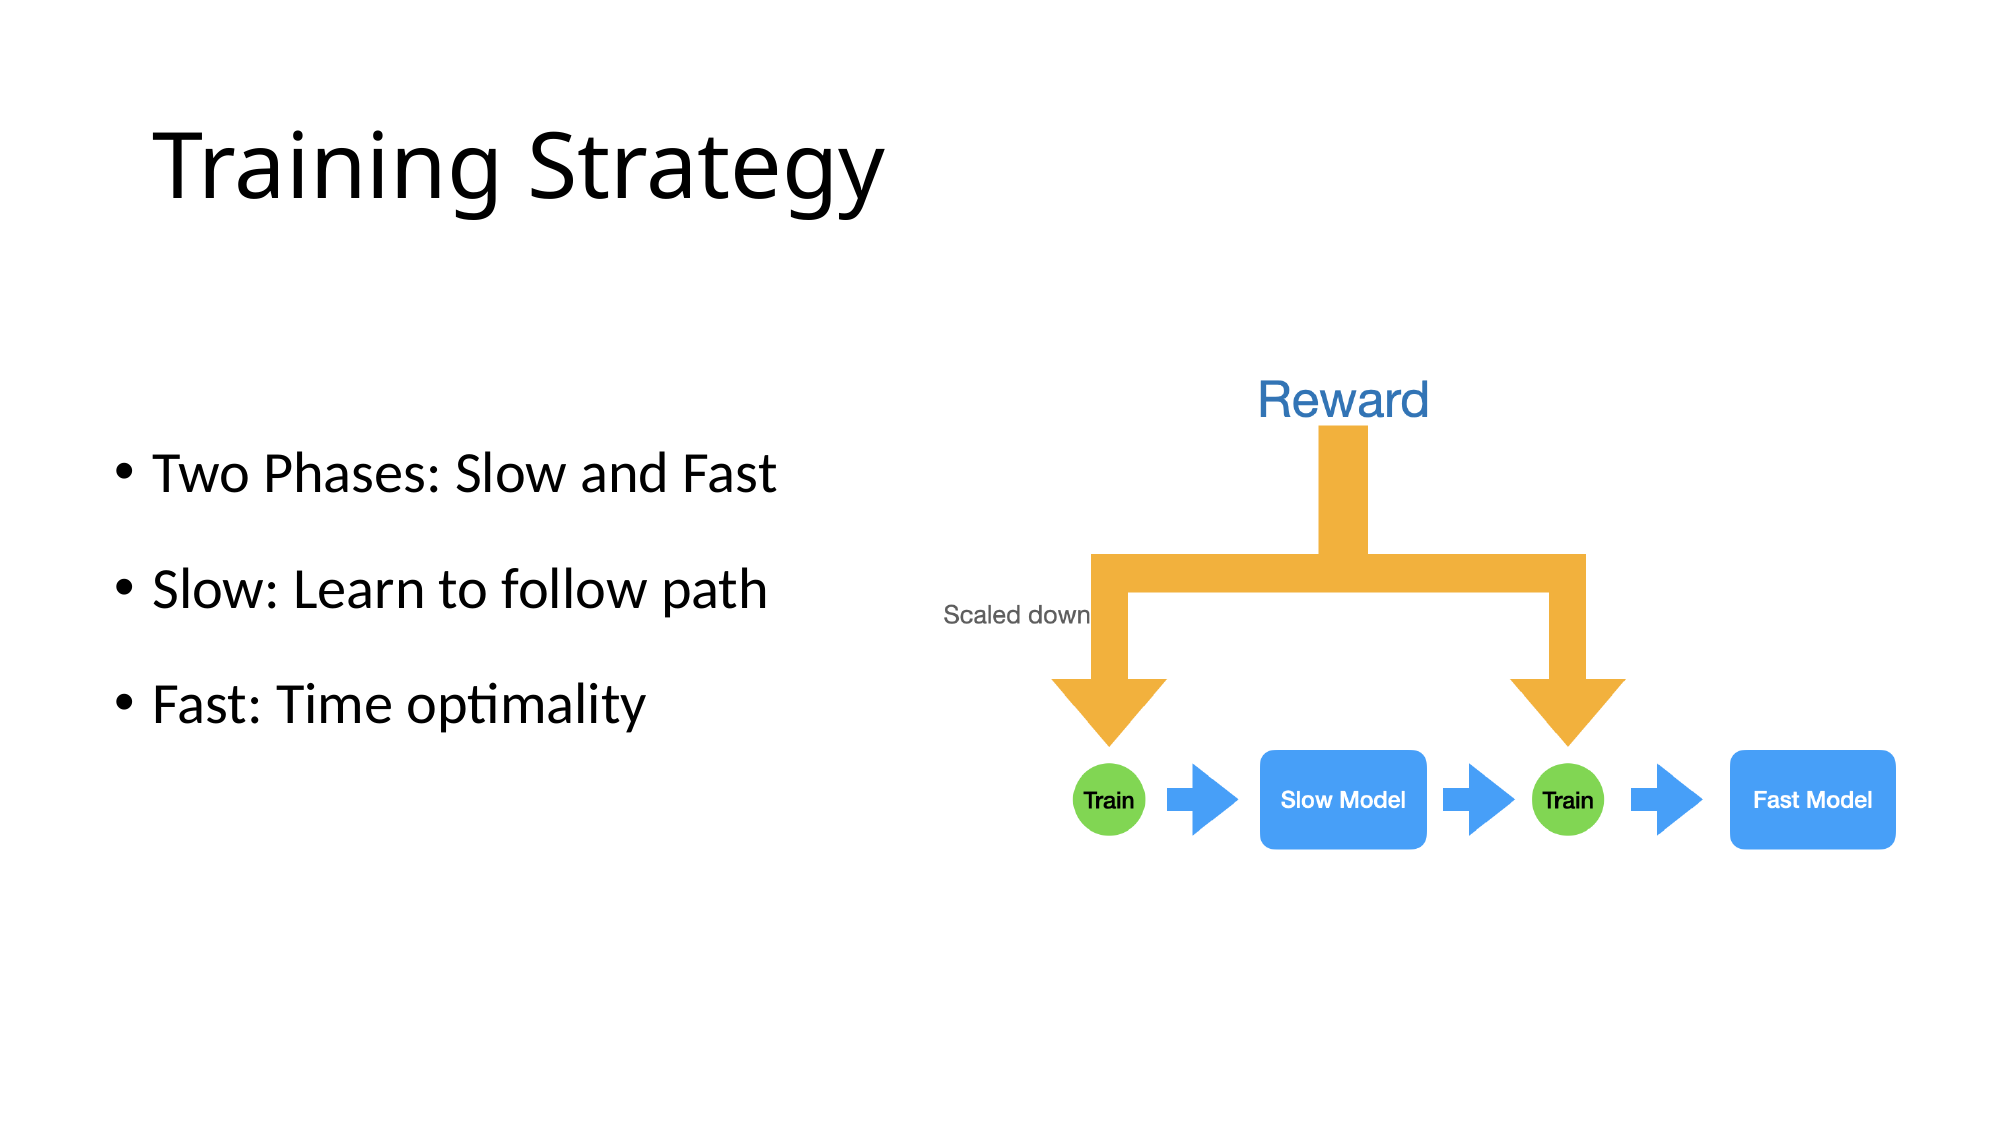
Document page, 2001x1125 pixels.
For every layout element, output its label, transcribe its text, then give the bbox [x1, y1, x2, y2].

list Two Phases: Slow and Fast Slow: Learn to follow path Fast: Time optimality [99, 263, 1900, 916]
picture [937, 374, 1899, 856]
title Training Strategy [137, 59, 1863, 263]
